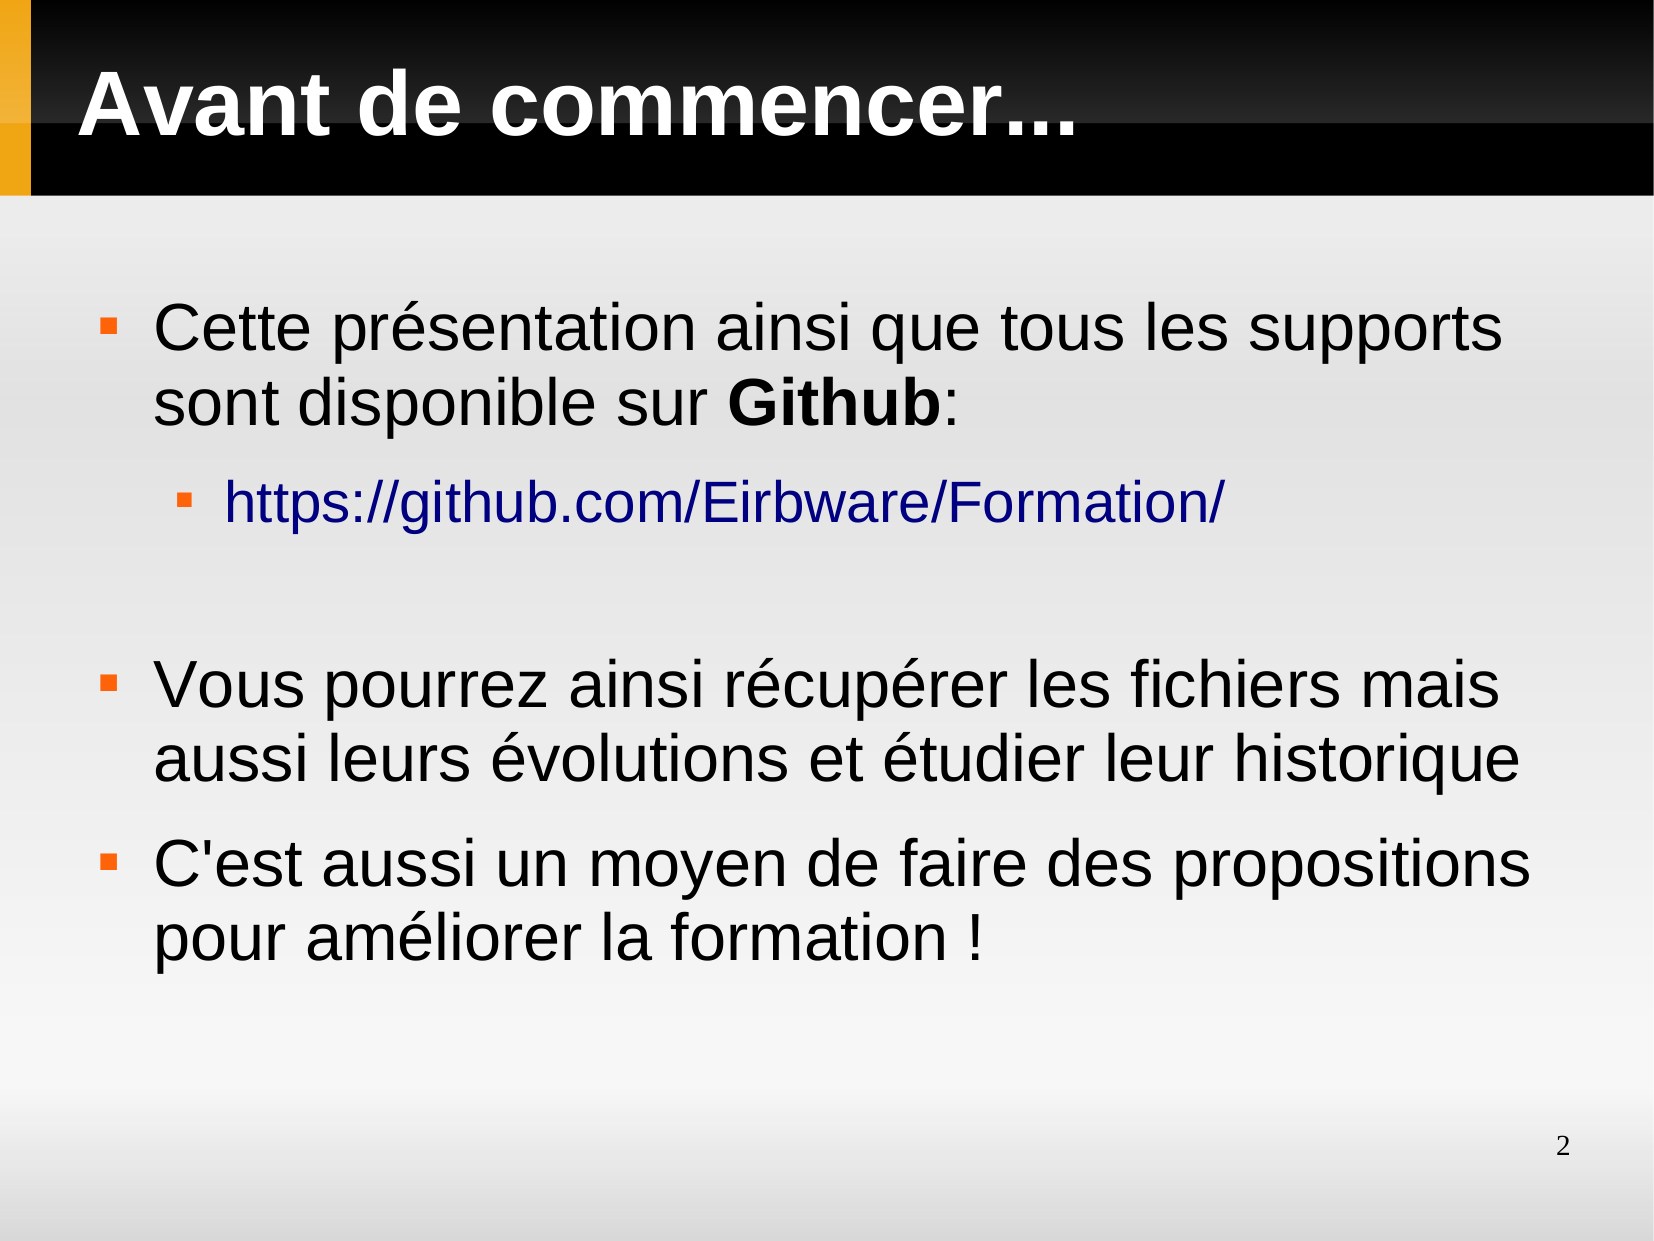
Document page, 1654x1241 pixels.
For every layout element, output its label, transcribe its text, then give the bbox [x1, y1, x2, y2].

title Avant de commencer... [76, 0, 1565, 208]
picture [0, 0, 1654, 1241]
list Cette présentation ainsi que tous les supports sont disponible sur Github: https://github.com/Eirbware/Formation/ Vous pourrez ainsi récupérer les fichiers mais aussi leurs évolutions et étudier leur historique C'est aussi un moyen de faire des propositions pour améliorer la formation ! [82, 290, 1571, 1109]
